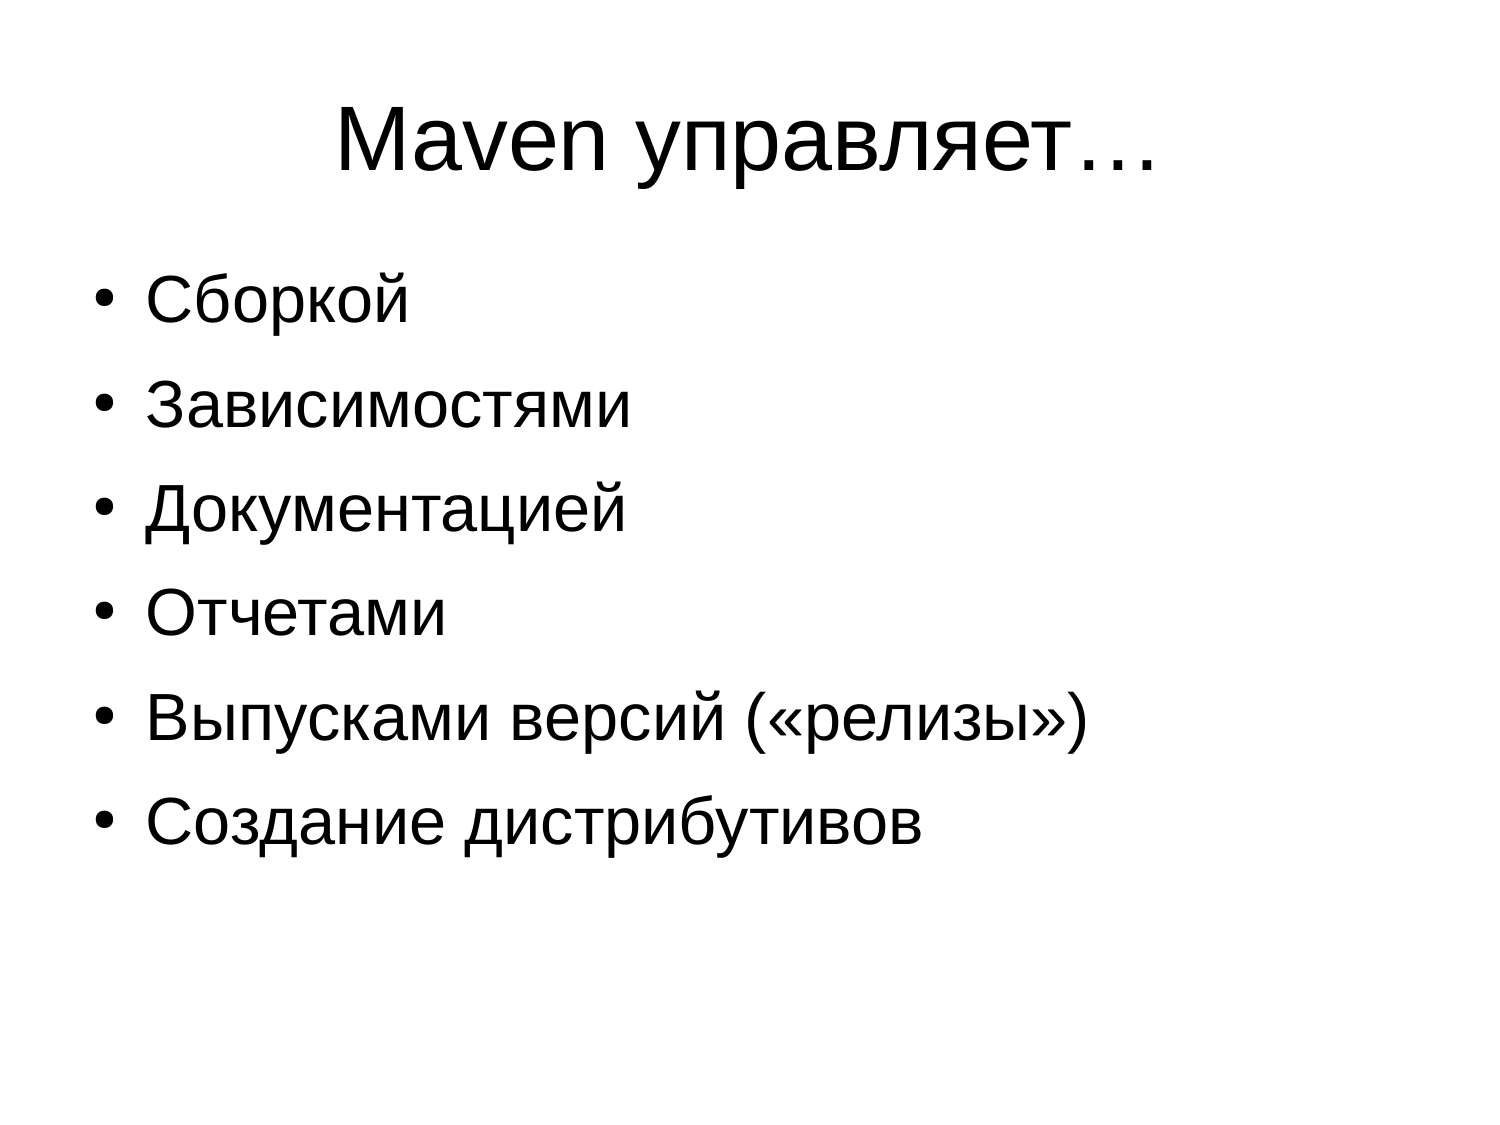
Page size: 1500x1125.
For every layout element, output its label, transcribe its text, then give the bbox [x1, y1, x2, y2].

list Сборкой Зависимостями Документацией Отчетами Выпусками версий («релизы») Создание дистрибутивов [75, 262, 1426, 1005]
title Maven управляет… [75, 87, 1426, 191]
